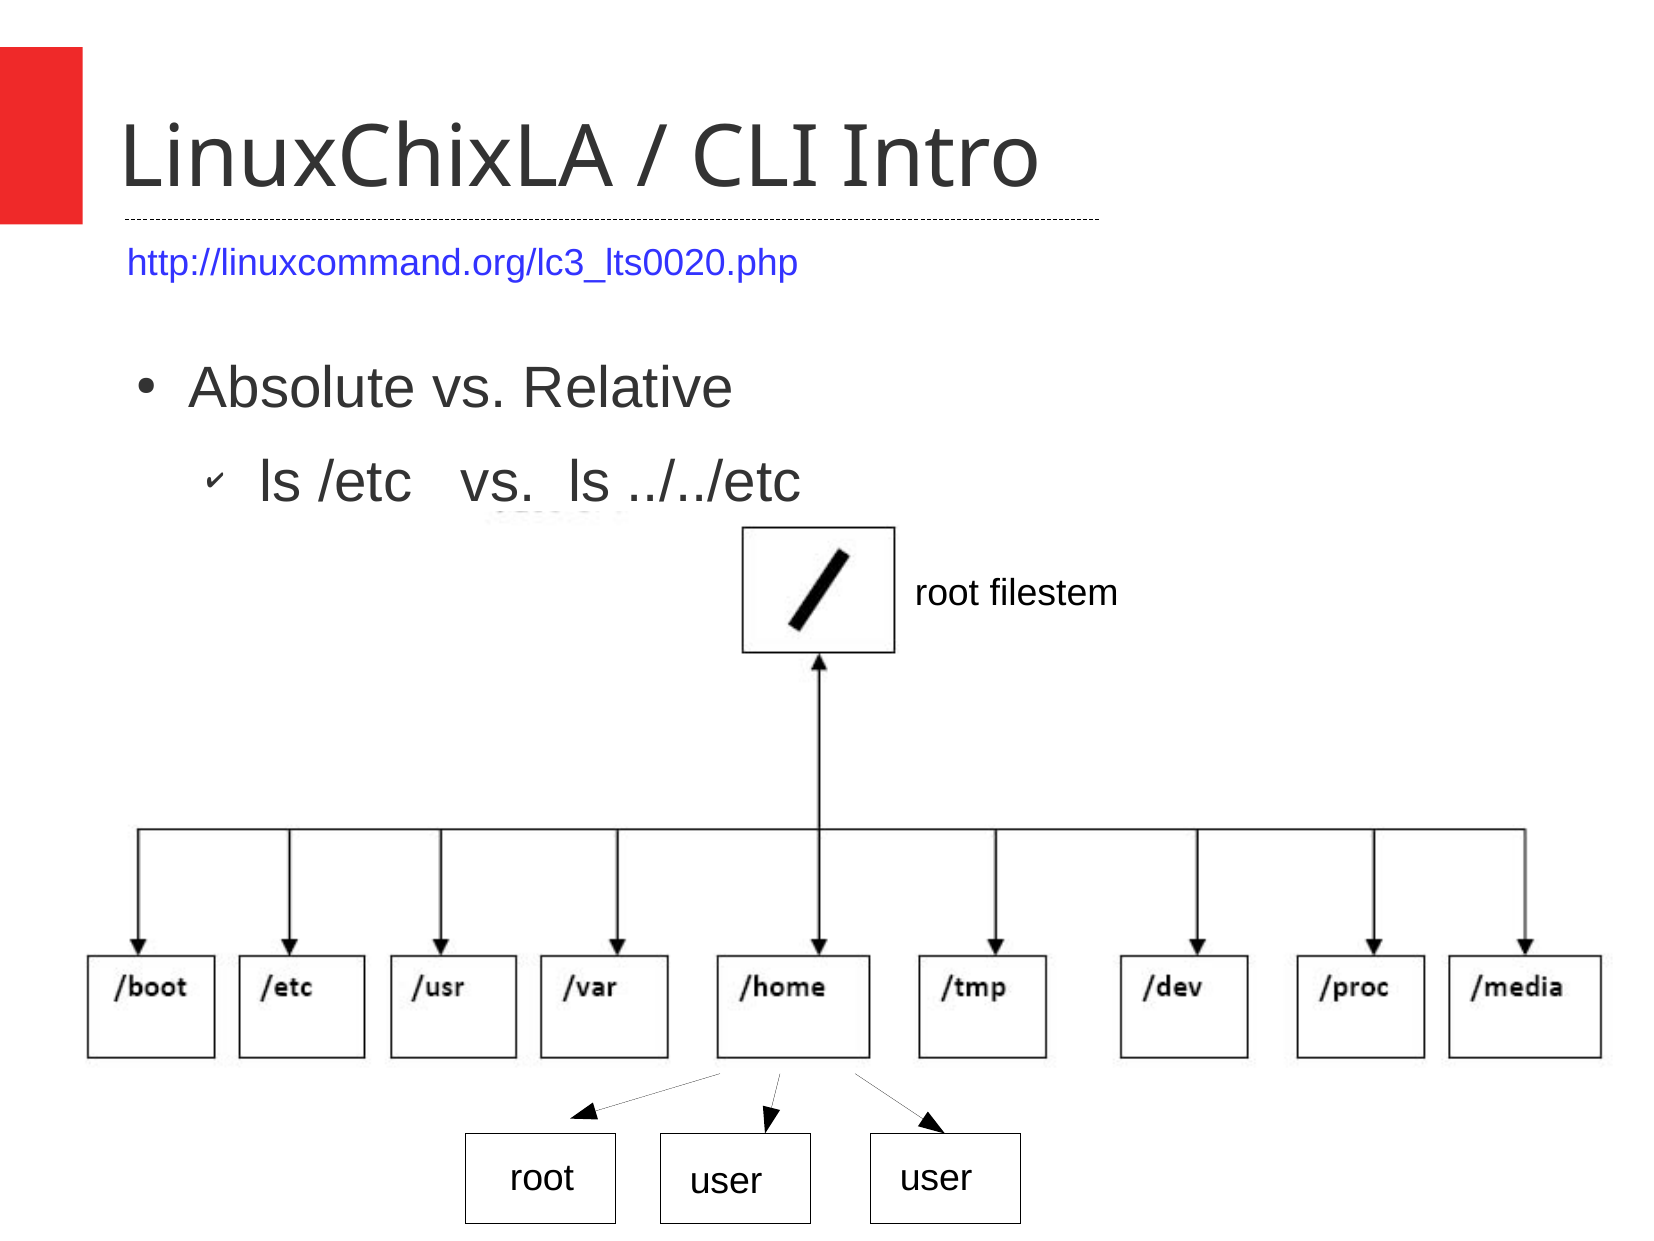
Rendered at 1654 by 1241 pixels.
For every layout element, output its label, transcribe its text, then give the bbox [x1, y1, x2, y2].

text_box [465, 1133, 616, 1224]
picture [0, 511, 1654, 1134]
text_box root [495, 1148, 616, 1241]
text_box http://linuxcommand.org/lc3_lts0020.php [112, 234, 814, 334]
text_box user [675, 1151, 796, 1209]
text_box [870, 1133, 1021, 1224]
text_box root filestem [900, 563, 1186, 621]
text_box [660, 1133, 811, 1224]
list Absolute vs. Relative ls /etc vs. ls ../../etc [118, 354, 1536, 511]
title LinuxChixLA / CLI Intro [118, 49, 1571, 257]
text_box user [885, 1148, 1006, 1206]
